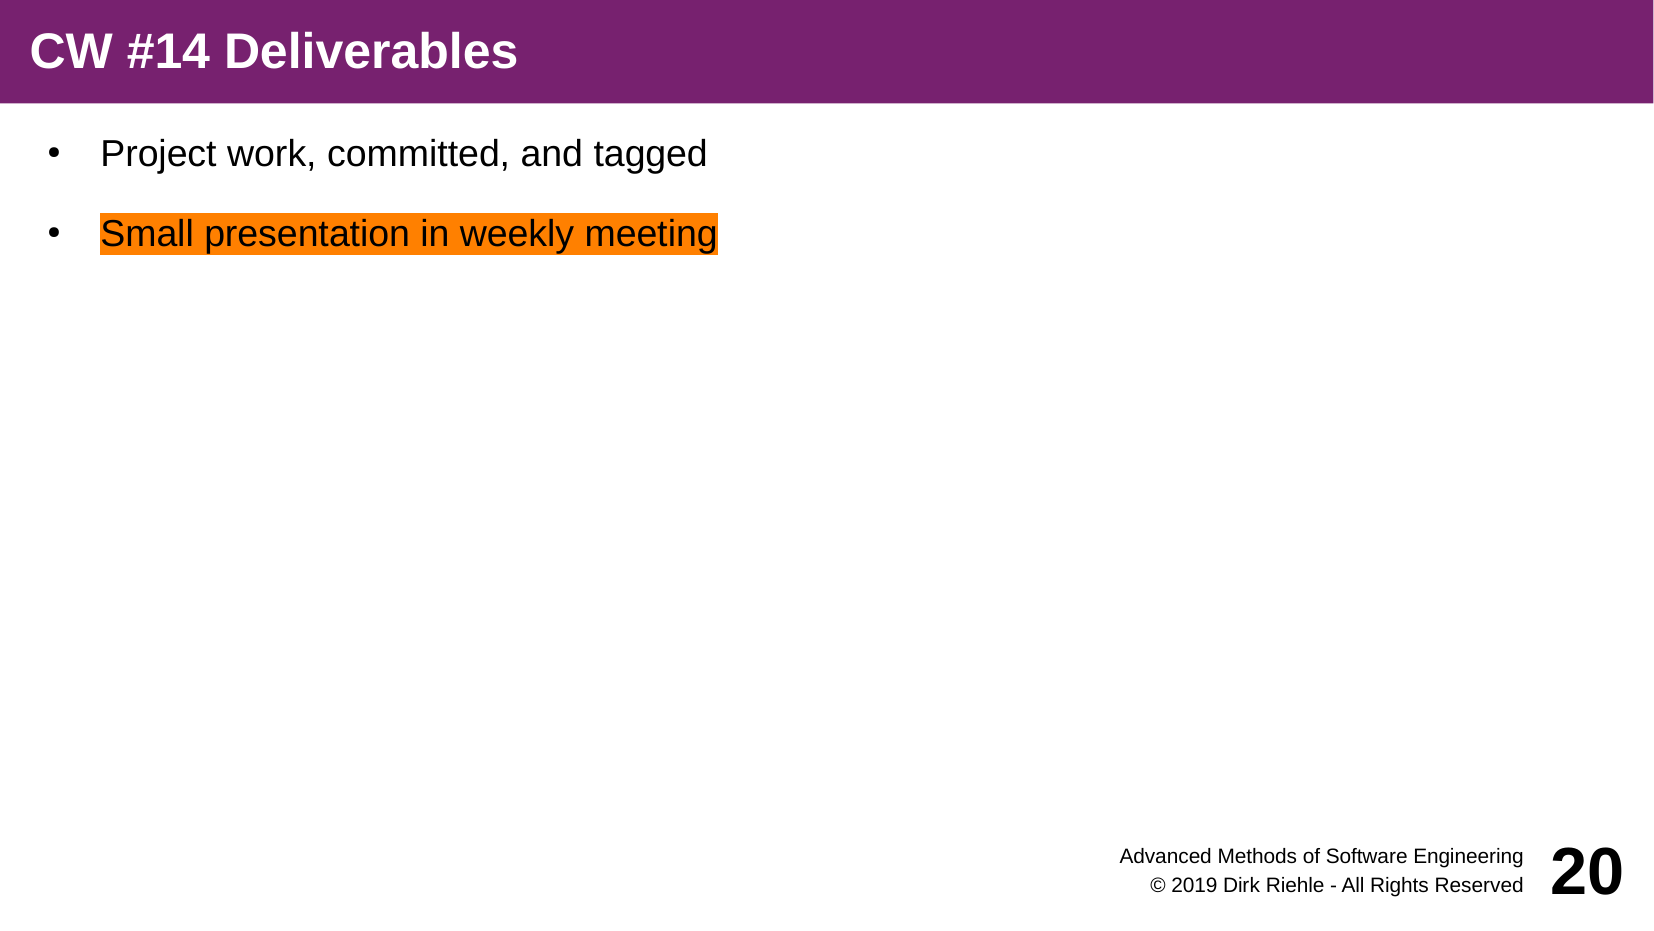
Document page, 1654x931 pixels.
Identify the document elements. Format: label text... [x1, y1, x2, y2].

list Project work, committed, and tagged Small presentation in weekly meeting [29, 132, 1625, 798]
title CW #14 Deliverables [0, 0, 1654, 104]
